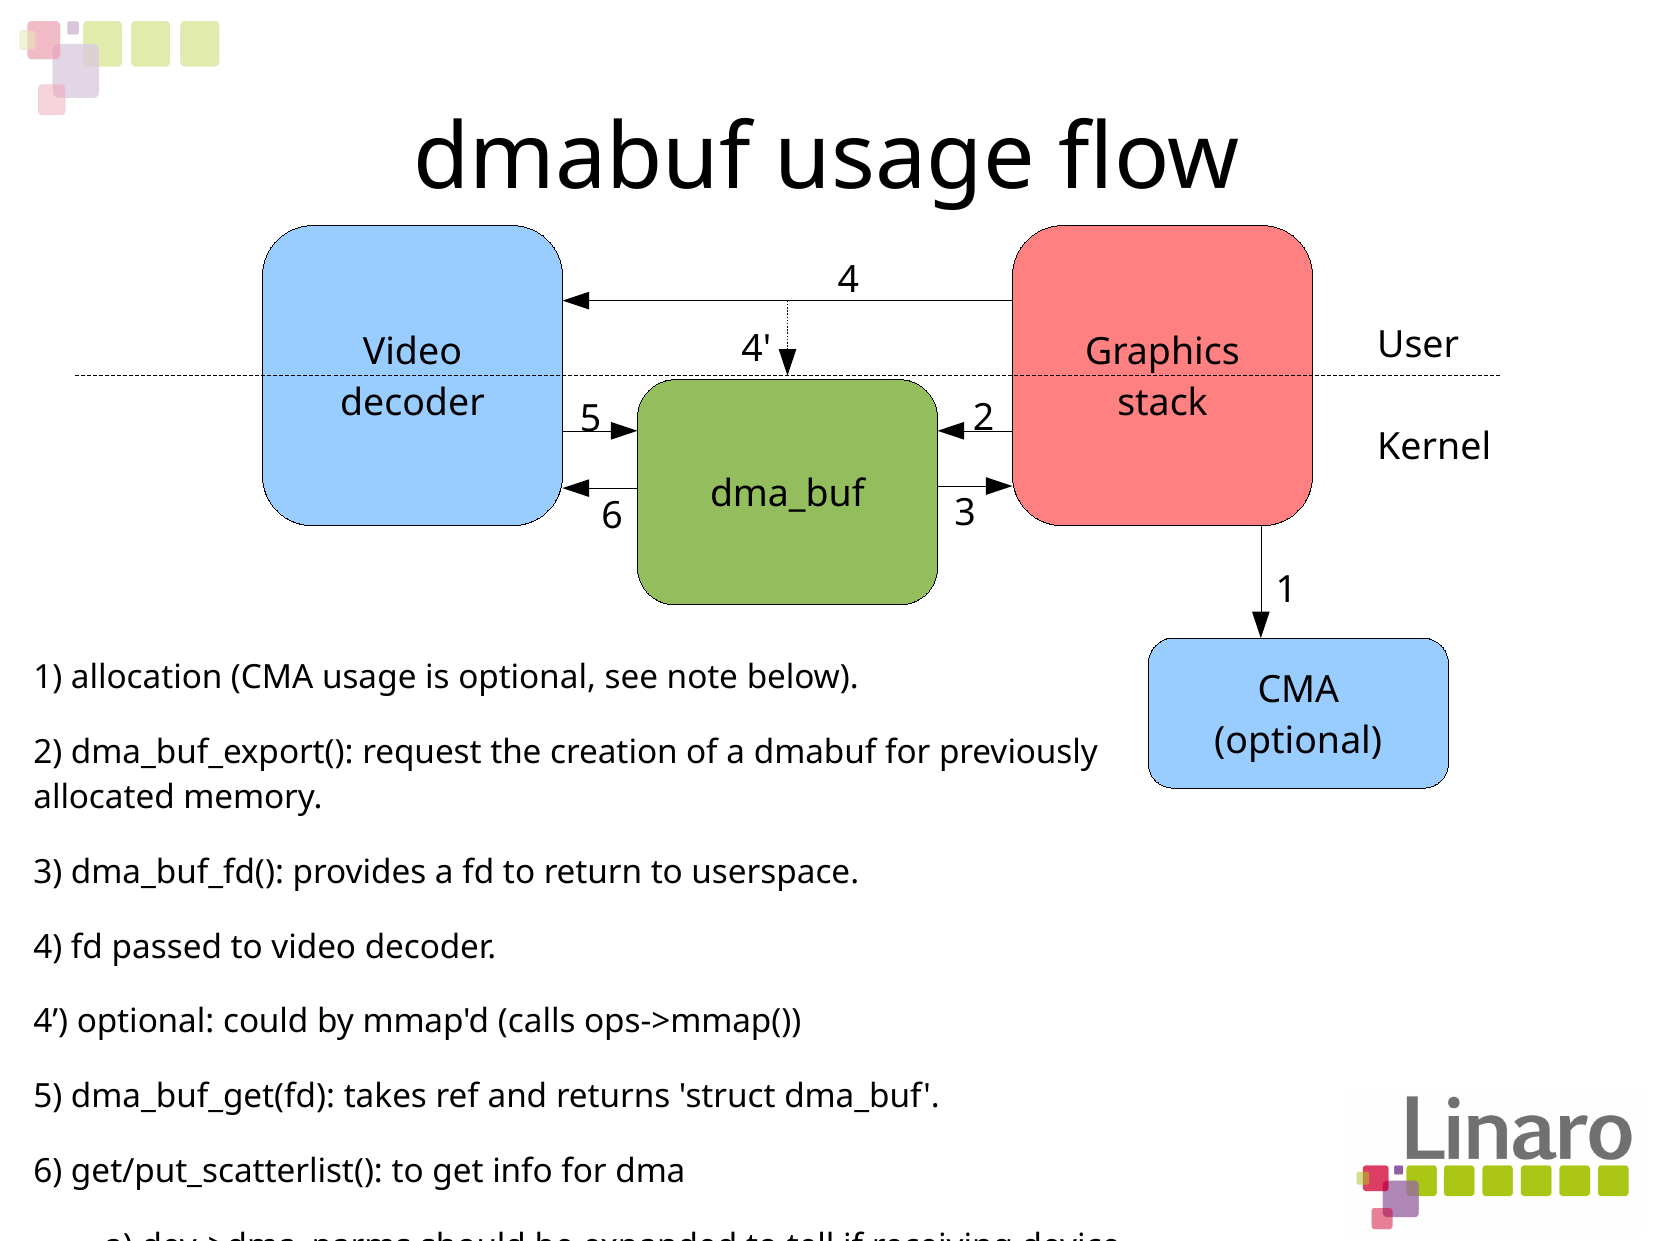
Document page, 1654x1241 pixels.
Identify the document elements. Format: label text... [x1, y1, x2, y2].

text_box 5 [565, 384, 616, 442]
text_box 1 [1260, 555, 1312, 613]
picture [1343, 1087, 1644, 1238]
text_box dma_buf [637, 379, 938, 605]
text_box 3 [939, 477, 990, 535]
text_box 4' [726, 313, 785, 371]
list 1) allocation (CMA usage is optional, see note below). 2) dma_buf_export(): request the creation of a dmabuf for previously allocated memory. 3) dma_buf_fd(): provides a fd to return to userspace. 4) fd passed to video decoder. 4’) optional: could by mmap'd (calls ops->mmap()) 5) dma_buf_get(fd): takes ref and returns 'struct dma_buf'. 6) get/put_scatterlist(): to get info for dma a) dev->dma_parms should be expanded to tell if receiving device needs contiguous memory or any other special requirements b) allocation of backing pages could be deferred by exporting driver until it is known if importing driver requires contiguous memory.. to make things a bit easier on systems without IOMMU [0, 653, 1201, 1241]
text_box 6 [586, 481, 638, 539]
text_box 4 [822, 244, 874, 302]
title dmabuf usage flow [82, 49, 1571, 257]
text_box Video decoder [262, 225, 563, 526]
text_box User Kernel [1362, 309, 1501, 451]
text_box CMA (optional) [1150, 638, 1449, 789]
text_box Graphics stack [1012, 225, 1313, 526]
text_box 2 [958, 382, 1009, 440]
